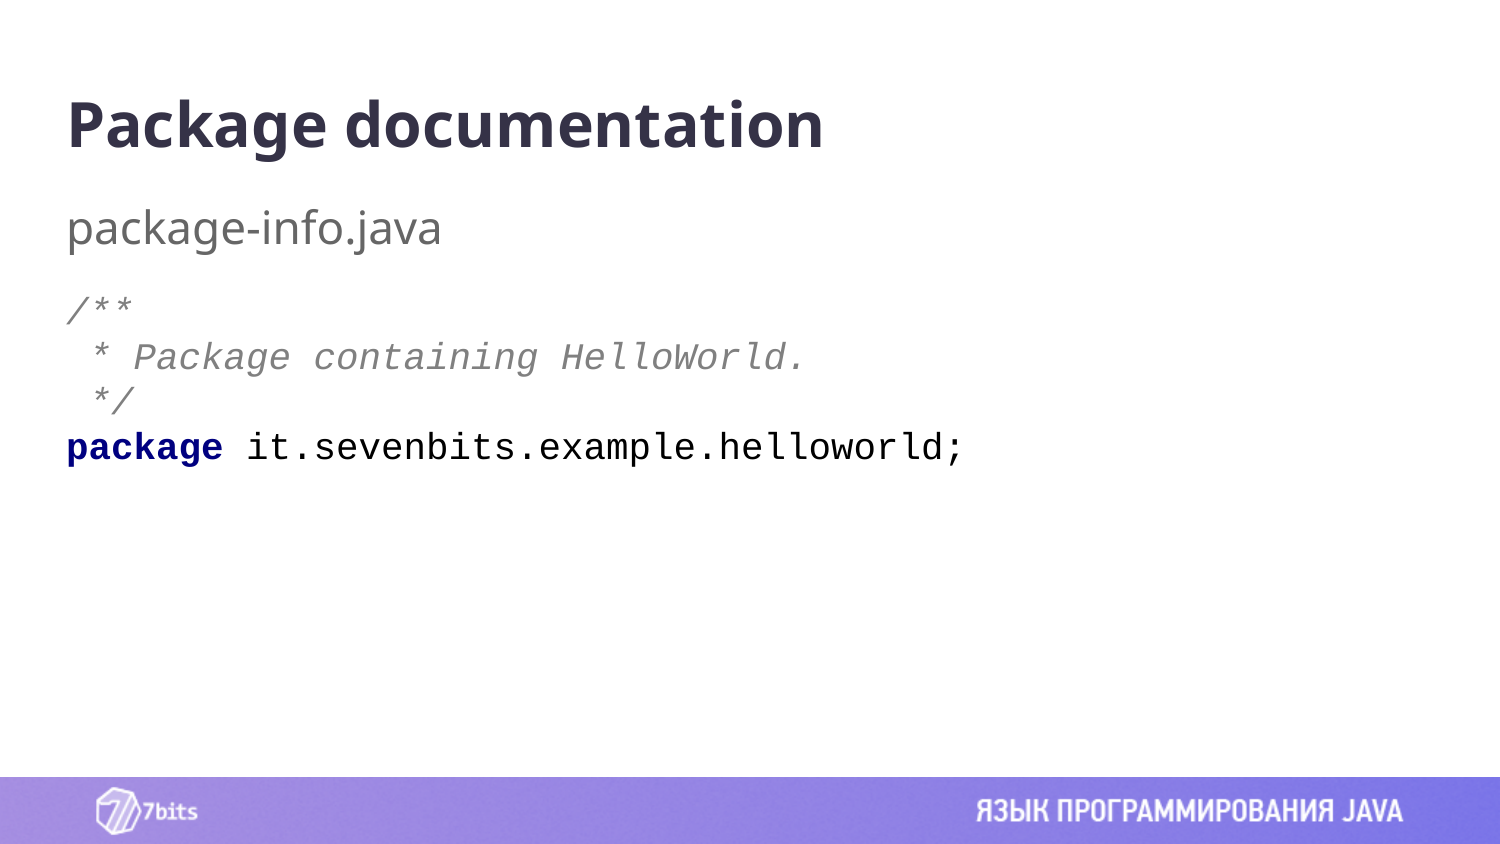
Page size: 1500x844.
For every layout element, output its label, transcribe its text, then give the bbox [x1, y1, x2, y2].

picture [0, 777, 1500, 844]
list package-info.java /** * Package containing HelloWorld. */ package it.sevenbits.example.helloworld; [51, 184, 1449, 745]
title Package documentation [51, 69, 1449, 164]
